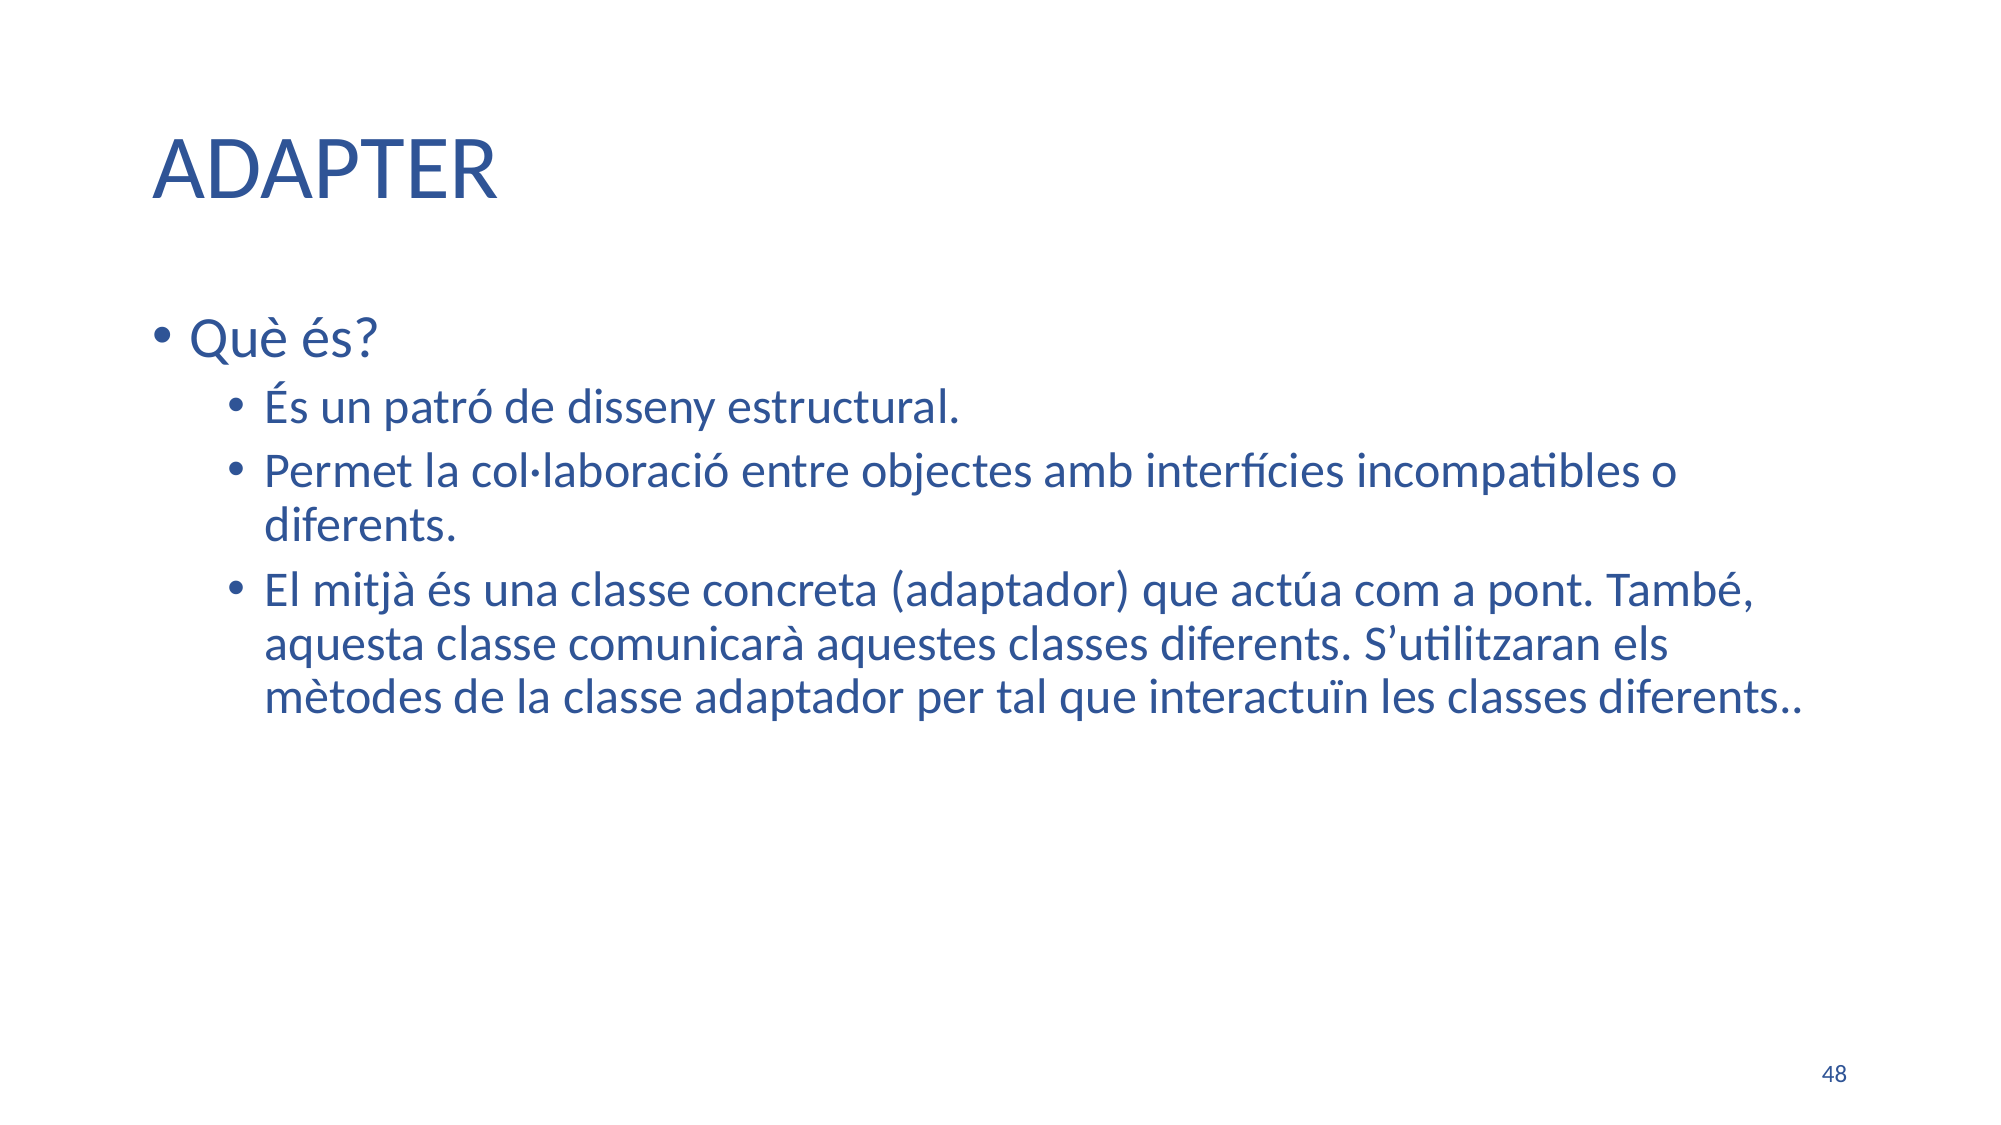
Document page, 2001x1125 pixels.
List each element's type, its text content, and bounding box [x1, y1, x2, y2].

list Què és? És un patró de disseny estructural. Permet la col·laboració entre objectes amb interfícies incompatibles o diferents. El mitjà és una classe concreta (adaptador) que actúa com a pont. També, aquesta classe comunicarà aquestes classes diferents. S’utilitzaran els mètodes de la classe adaptador per tal que interactuïn les classes diferents.. [137, 299, 1863, 1014]
slide_number <number> [1412, 1042, 1863, 1103]
title ADAPTER [137, 59, 1863, 278]
